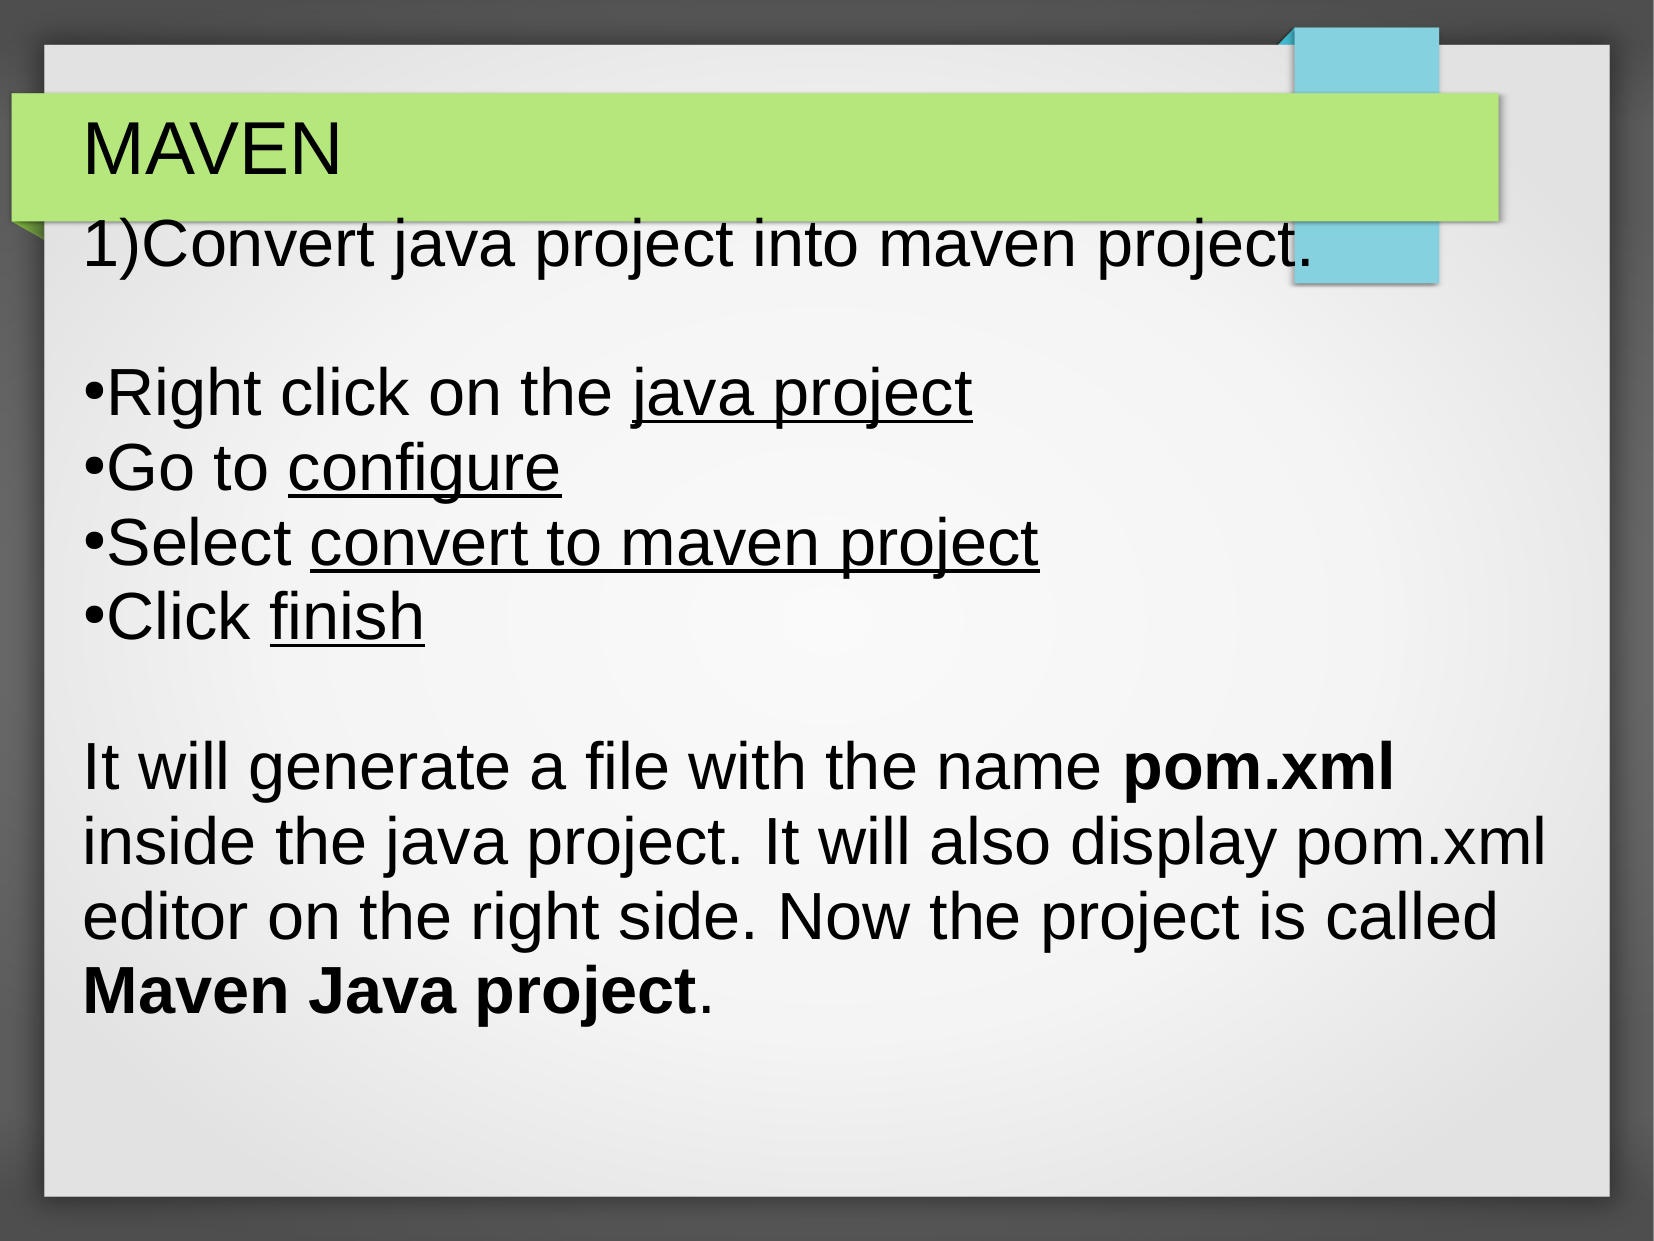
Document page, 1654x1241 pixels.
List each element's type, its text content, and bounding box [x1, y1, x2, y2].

picture [0, 0, 1654, 1241]
subtitle 1)Convert java project into maven project. Right click on the java project Go to configure Select convert to maven project Click finish It will generate a file with the name pom.xml inside the java project. It will also display pom.xml editor on the right side. Now the project is called Maven Java project. [82, 205, 1571, 1029]
title MAVEN [82, 49, 1571, 205]
